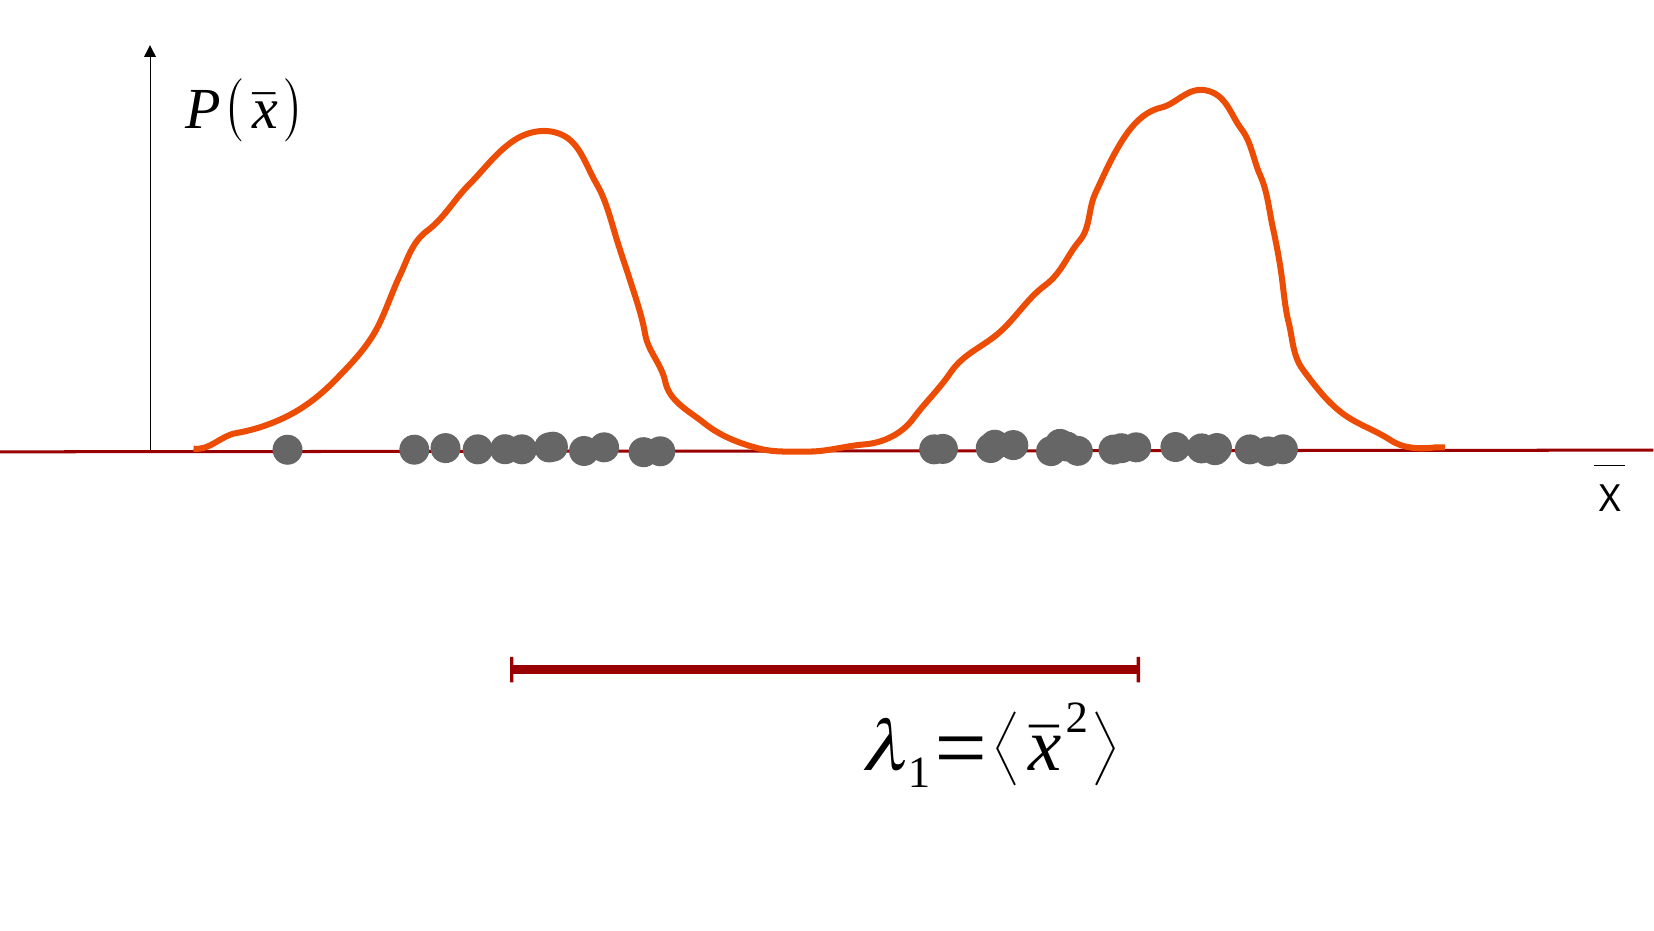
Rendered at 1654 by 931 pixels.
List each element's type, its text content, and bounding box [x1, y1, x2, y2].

text_box X [1584, 463, 1645, 516]
text_box [1098, 432, 1152, 465]
chart [175, 75, 309, 145]
text_box [1234, 434, 1298, 467]
text_box [1160, 432, 1233, 466]
text_box [462, 431, 568, 465]
text_box [919, 433, 958, 465]
text_box [399, 433, 461, 465]
chart [854, 692, 1126, 798]
text_box [569, 432, 620, 467]
text_box [272, 434, 303, 465]
text_box [1036, 428, 1093, 467]
text_box [628, 436, 676, 468]
text_box [975, 429, 1029, 464]
